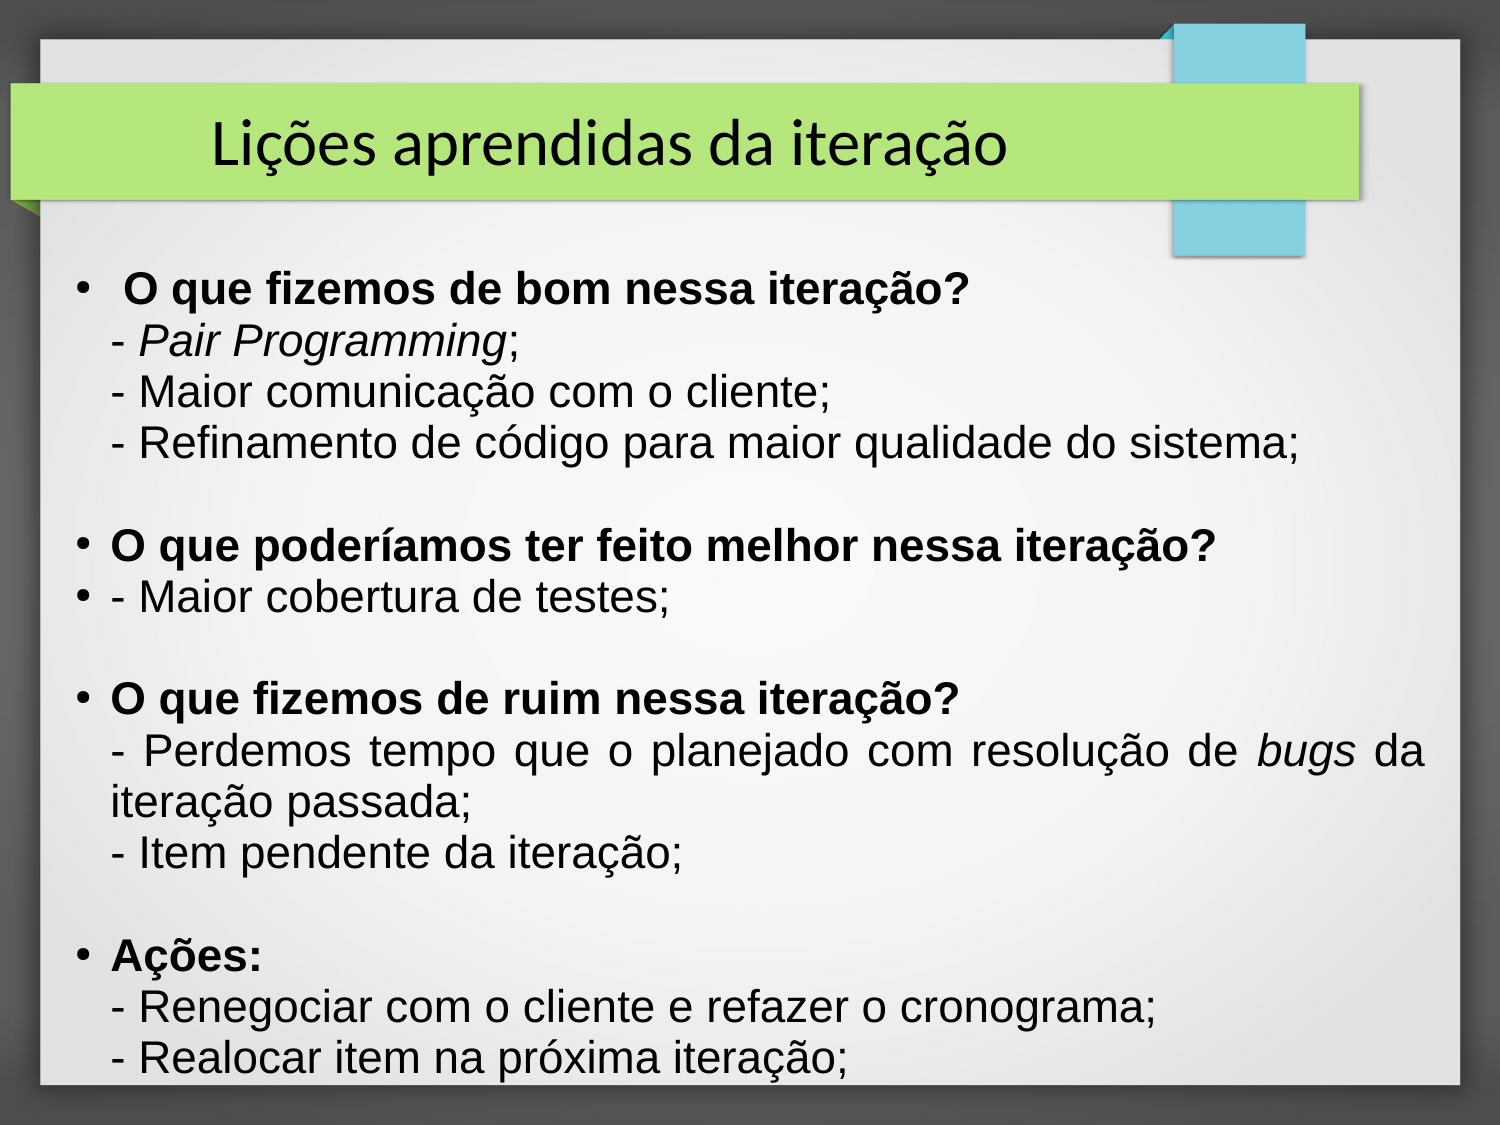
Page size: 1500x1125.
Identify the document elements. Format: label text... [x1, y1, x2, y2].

subtitle O que fizemos de bom nessa iteração? - Pair Programming; - Maior comunicação com o cliente; - Refinamento de código para maior qualidade do sistema; O que poderíamos ter feito melhor nessa iteração? - Maior cobertura de testes; O que fizemos de ruim nessa iteração? - Perdemos tempo que o planejado com resolução de bugs da iteração passada; - Item pendente da iteração; Ações: - Renegociar com o cliente e refazer o cronograma; - Realocar item na próxima iteração; [75, 263, 1425, 1125]
picture [0, 0, 1500, 1125]
text_box Lições aprendidas da iteração [75, 85, 1147, 193]
